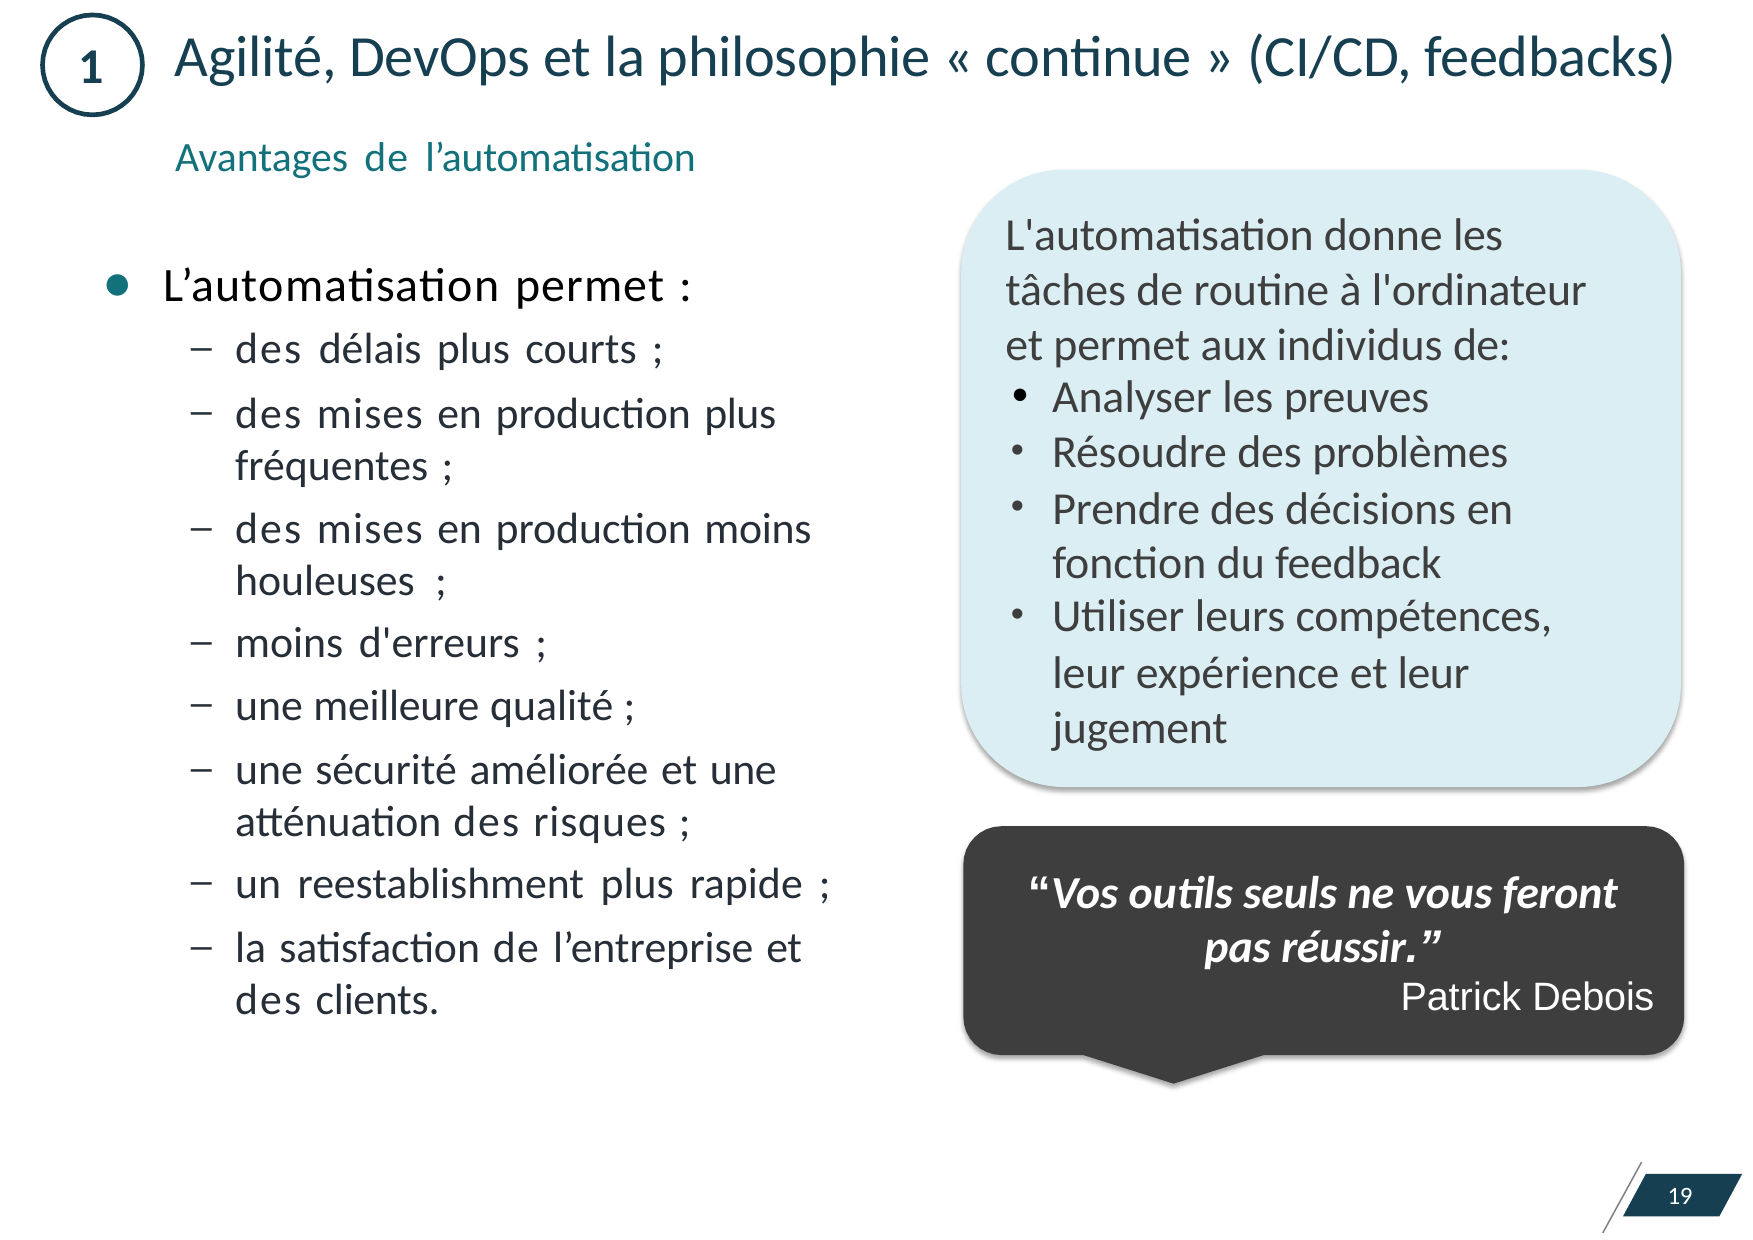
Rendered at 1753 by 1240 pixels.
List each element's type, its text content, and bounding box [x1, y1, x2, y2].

slide_number <number> [1661, 1177, 1718, 1240]
text_box “Vos outils seuls ne vous feront pas réussir.” Patrick Debois [1025, 858, 1658, 1018]
text_box [963, 826, 1685, 1084]
text_box 1 [76, 31, 109, 94]
picture [954, 226, 1688, 798]
text_box Avantages de l’automatisation L’automatisation permet : des délais plus courts ; des mises en production plus fréquentes ; des mises en production moins houleuses ; moins d'erreurs ; une meilleure qualité ; une sécurité améliorée et une atténuation des risques ; un reestablishment plus rapide ; la satisfaction de l’entreprise et des clients. [100, 127, 854, 1024]
text_box L'automatisation donne les tâches de routine à l'ordinateur et permet aux individus de: Analyser les preuves Résoudre des problèmes Prendre des décisions en fonction du feedback Utiliser leurs compétences, leur expérience et leur jugement [1003, 226, 1593, 753]
text_box [1622, 1173, 1743, 1217]
title Agilité, DevOps et la philosophie « continue » (CI/CD, feedbacks) [172, 16, 1753, 226]
text_box [961, 226, 1681, 788]
picture [956, 823, 1691, 1095]
